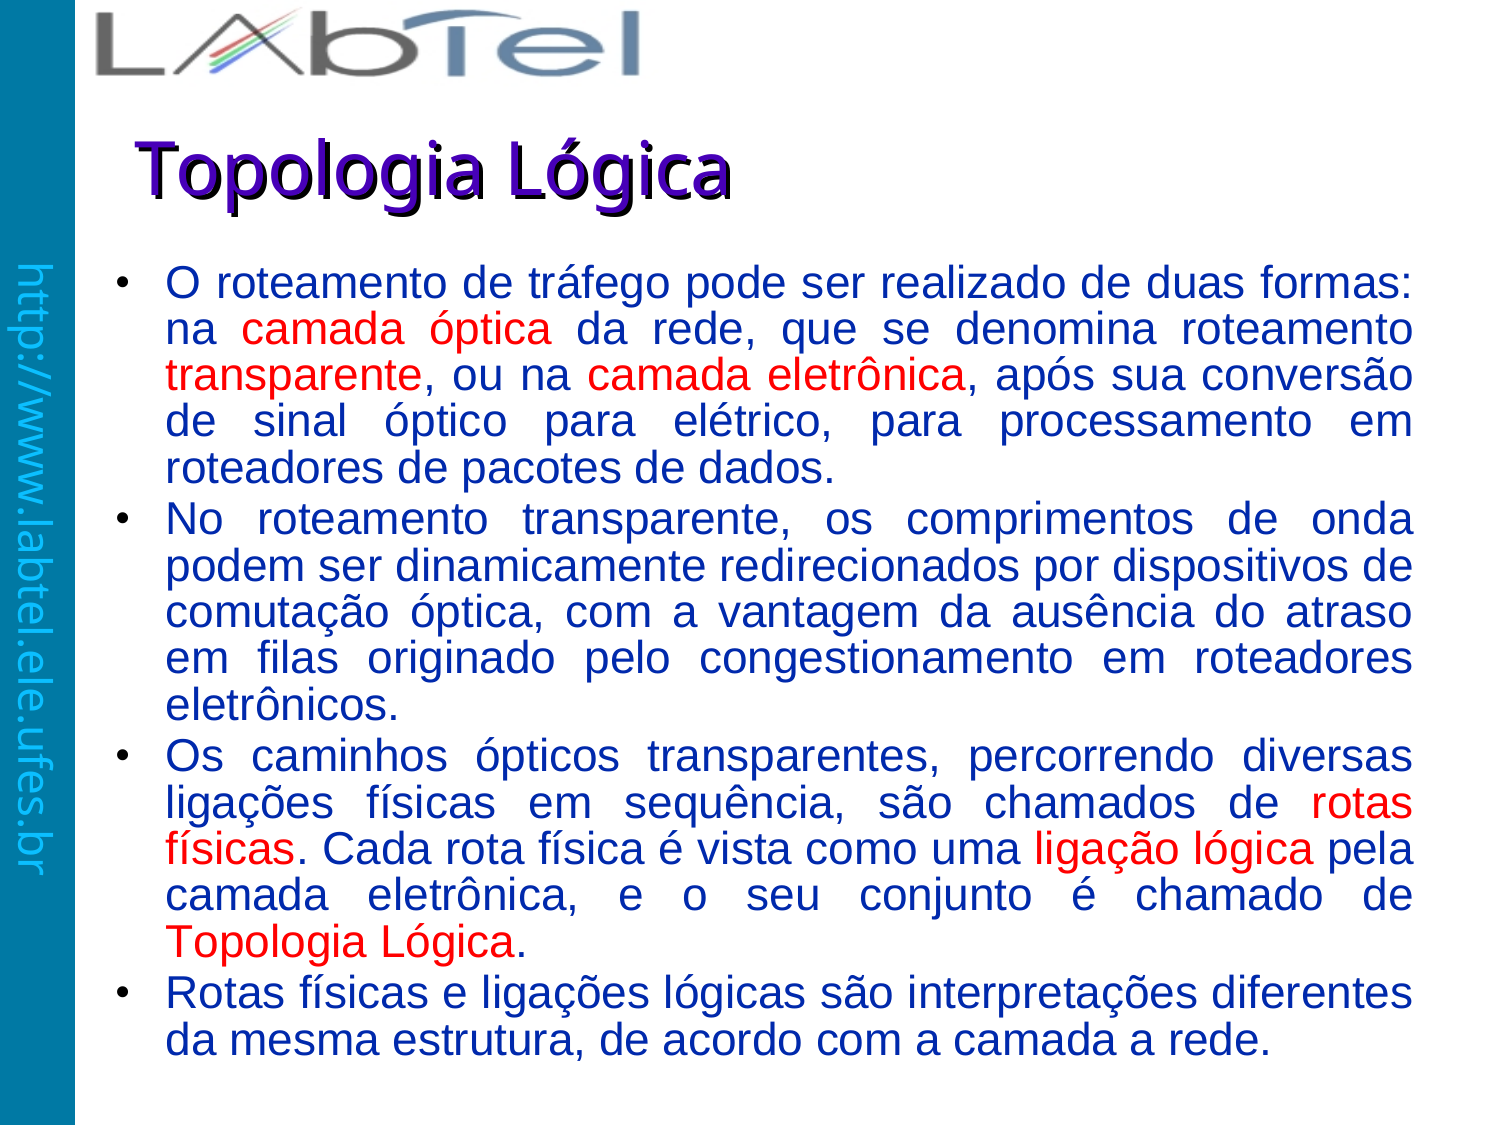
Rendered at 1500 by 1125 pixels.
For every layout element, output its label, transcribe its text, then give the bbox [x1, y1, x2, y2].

picture [76, 0, 675, 88]
title Topologia Lógica [99, 65, 1461, 264]
list O roteamento de tráfego pode ser realizado de duas formas: na camada óptica da rede, que se denomina roteamento transparente, ou na camada eletrônica, após sua conversão de sinal óptico para elétrico, para processamento em roteadores de pacotes de dados. No roteamento transparente, os comprimentos de onda podem ser dinamicamente redirecionados por dispositivos de comutação óptica, com a vantagem da ausência do atraso em filas originado pelo congestionamento em roteadores eletrônicos. Os caminhos ópticos transparentes, percorrendo diversas ligações físicas em sequência, são chamados de rotas físicas. Cada rota física é vista como uma ligação lógica pela camada eletrônica, e o seu conjunto é chamado de Topologia Lógica. Rotas físicas e ligações lógicas são interpretações diferentes da mesma estrutura, de acordo com a camada a rede. [99, 237, 1429, 1104]
